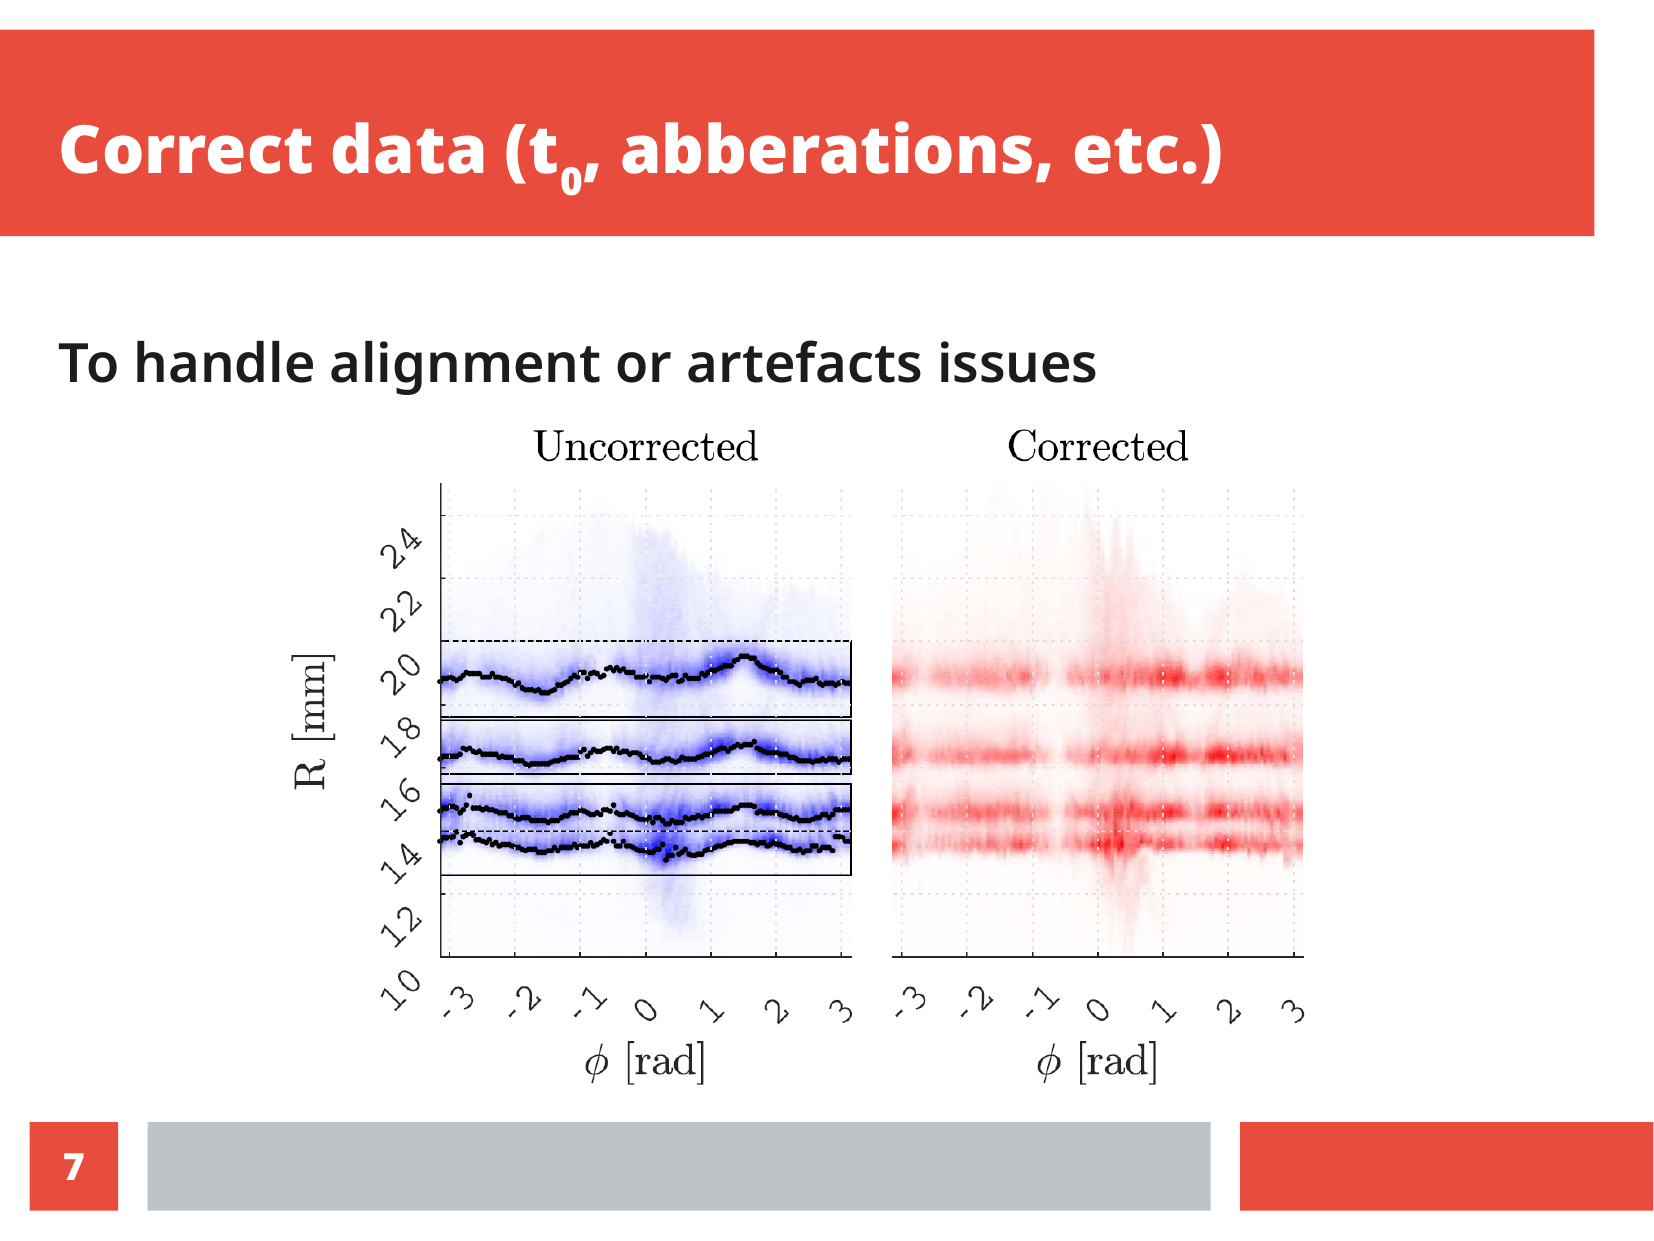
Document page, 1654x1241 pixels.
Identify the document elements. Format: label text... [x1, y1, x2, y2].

picture [270, 404, 1363, 1106]
list To handle alignment or artefacts issues [59, 324, 1565, 1093]
title Correct data (t0, abberations, etc.) [59, 59, 1595, 207]
